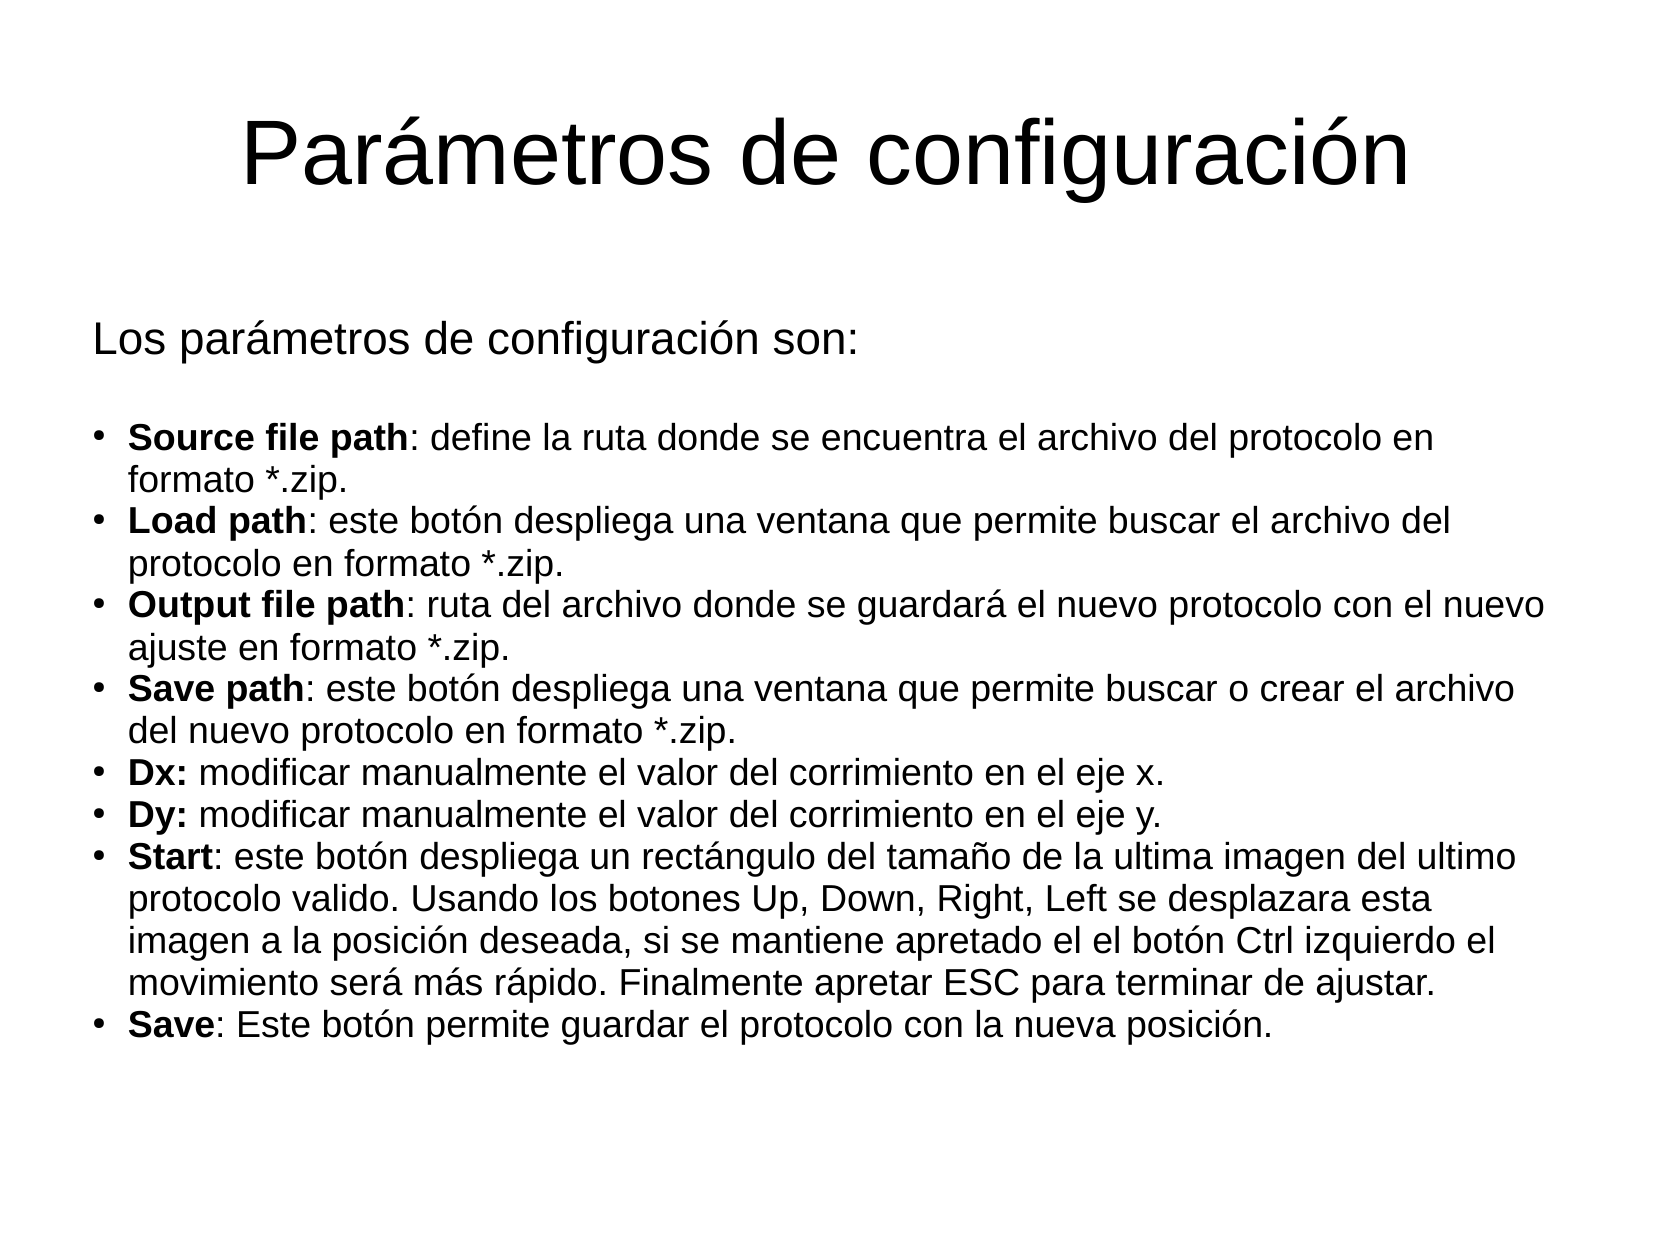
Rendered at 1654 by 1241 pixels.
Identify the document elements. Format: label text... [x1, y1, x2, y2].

title Parámetros de configuración [82, 49, 1571, 257]
text_box Los parámetros de configuración son: Source file path: define la ruta donde se encuentra el archivo del protocolo en formato *.zip. Load path: este botón despliega una ventana que permite buscar el archivo del protocolo en formato *.zip. Output file path: ruta del archivo donde se guardará el nuevo protocolo con el nuevo ajuste en formato *.zip. Save path: este botón despliega una ventana que permite buscar o crear el archivo del nuevo protocolo en formato *.zip. Dx: modificar manualmente el valor del corrimiento en el eje x. Dy: modificar manualmente el valor del corrimiento en el eje y. Start: este botón despliega un rectángulo del tamaño de la ultima imagen del ultimo protocolo valido. Usando los botones Up, Down, Right, Left se desplazara esta imagen a la posición deseada, si se mantiene apretado el el botón Ctrl izquierdo el movimiento será más rápido. Finalmente apretar ESC para terminar de ajustar. Save: Este botón permite guardar el protocolo con la nueva posición. [77, 306, 1563, 1054]
